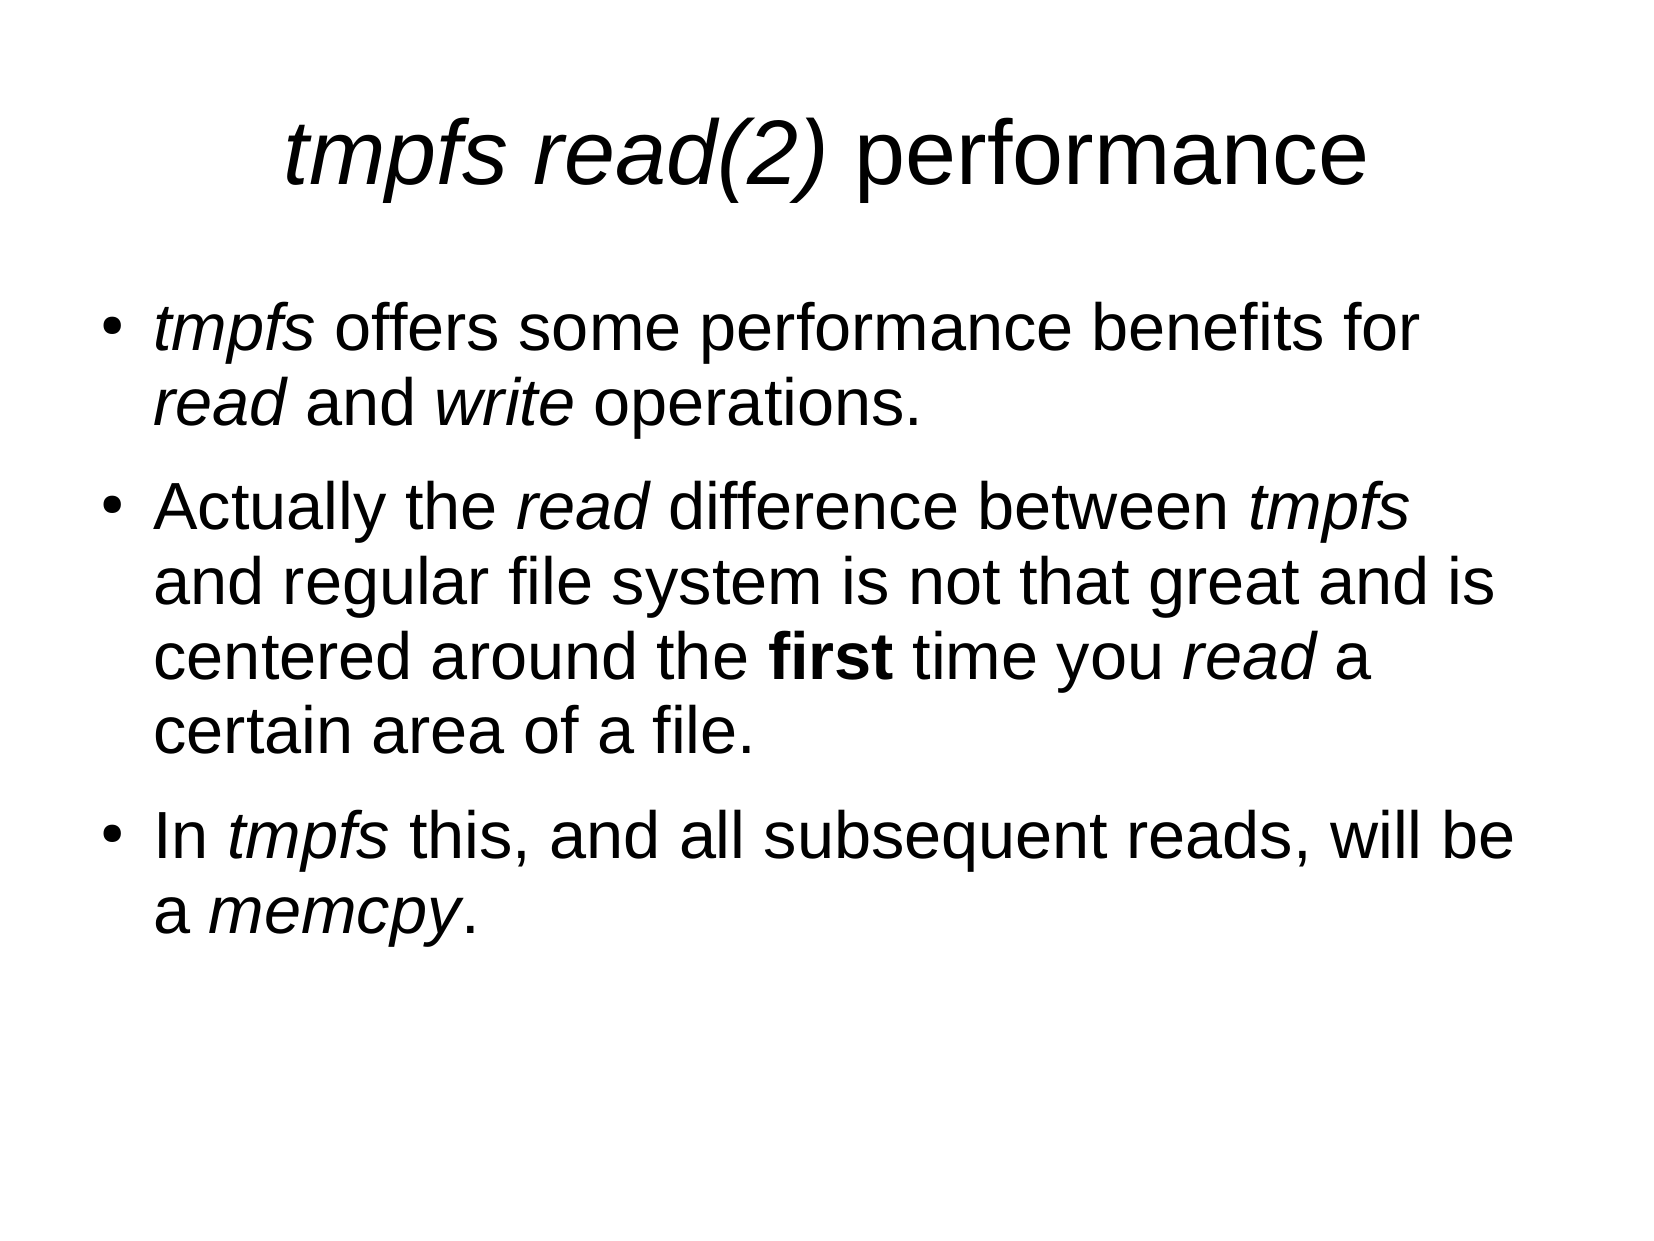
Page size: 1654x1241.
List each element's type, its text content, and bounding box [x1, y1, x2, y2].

title tmpfs read(2) performance [82, 49, 1571, 257]
list tmpfs offers some performance benefits for read and write operations. Actually the read difference between tmpfs and regular file system is not that great and is centered around the first time you read a certain area of a file. In tmpfs this, and all subsequent reads, will be a memcpy. [82, 290, 1538, 1010]
